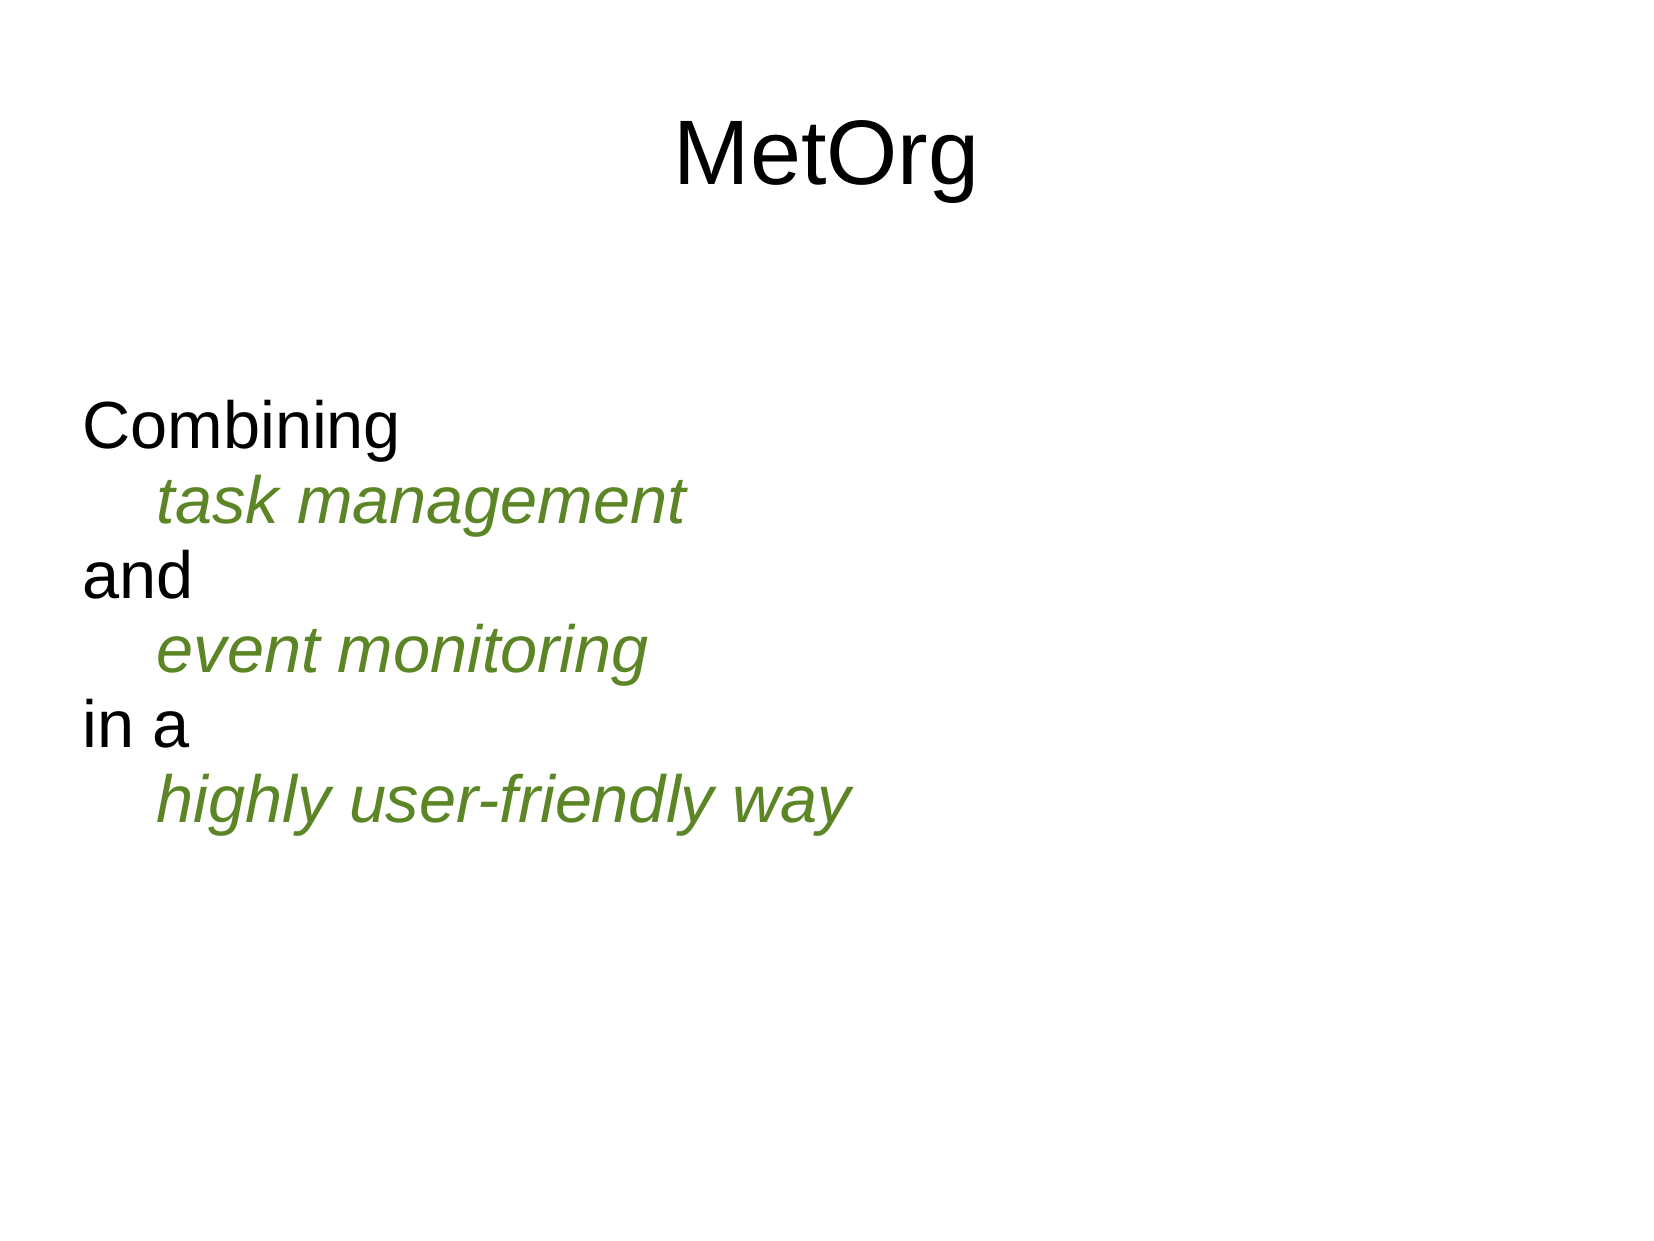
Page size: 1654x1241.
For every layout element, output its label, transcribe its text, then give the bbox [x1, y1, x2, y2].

title MetOrg [82, 49, 1571, 257]
subtitle Combining task management and event monitoring in a highly user-friendly way [82, 290, 1538, 1010]
